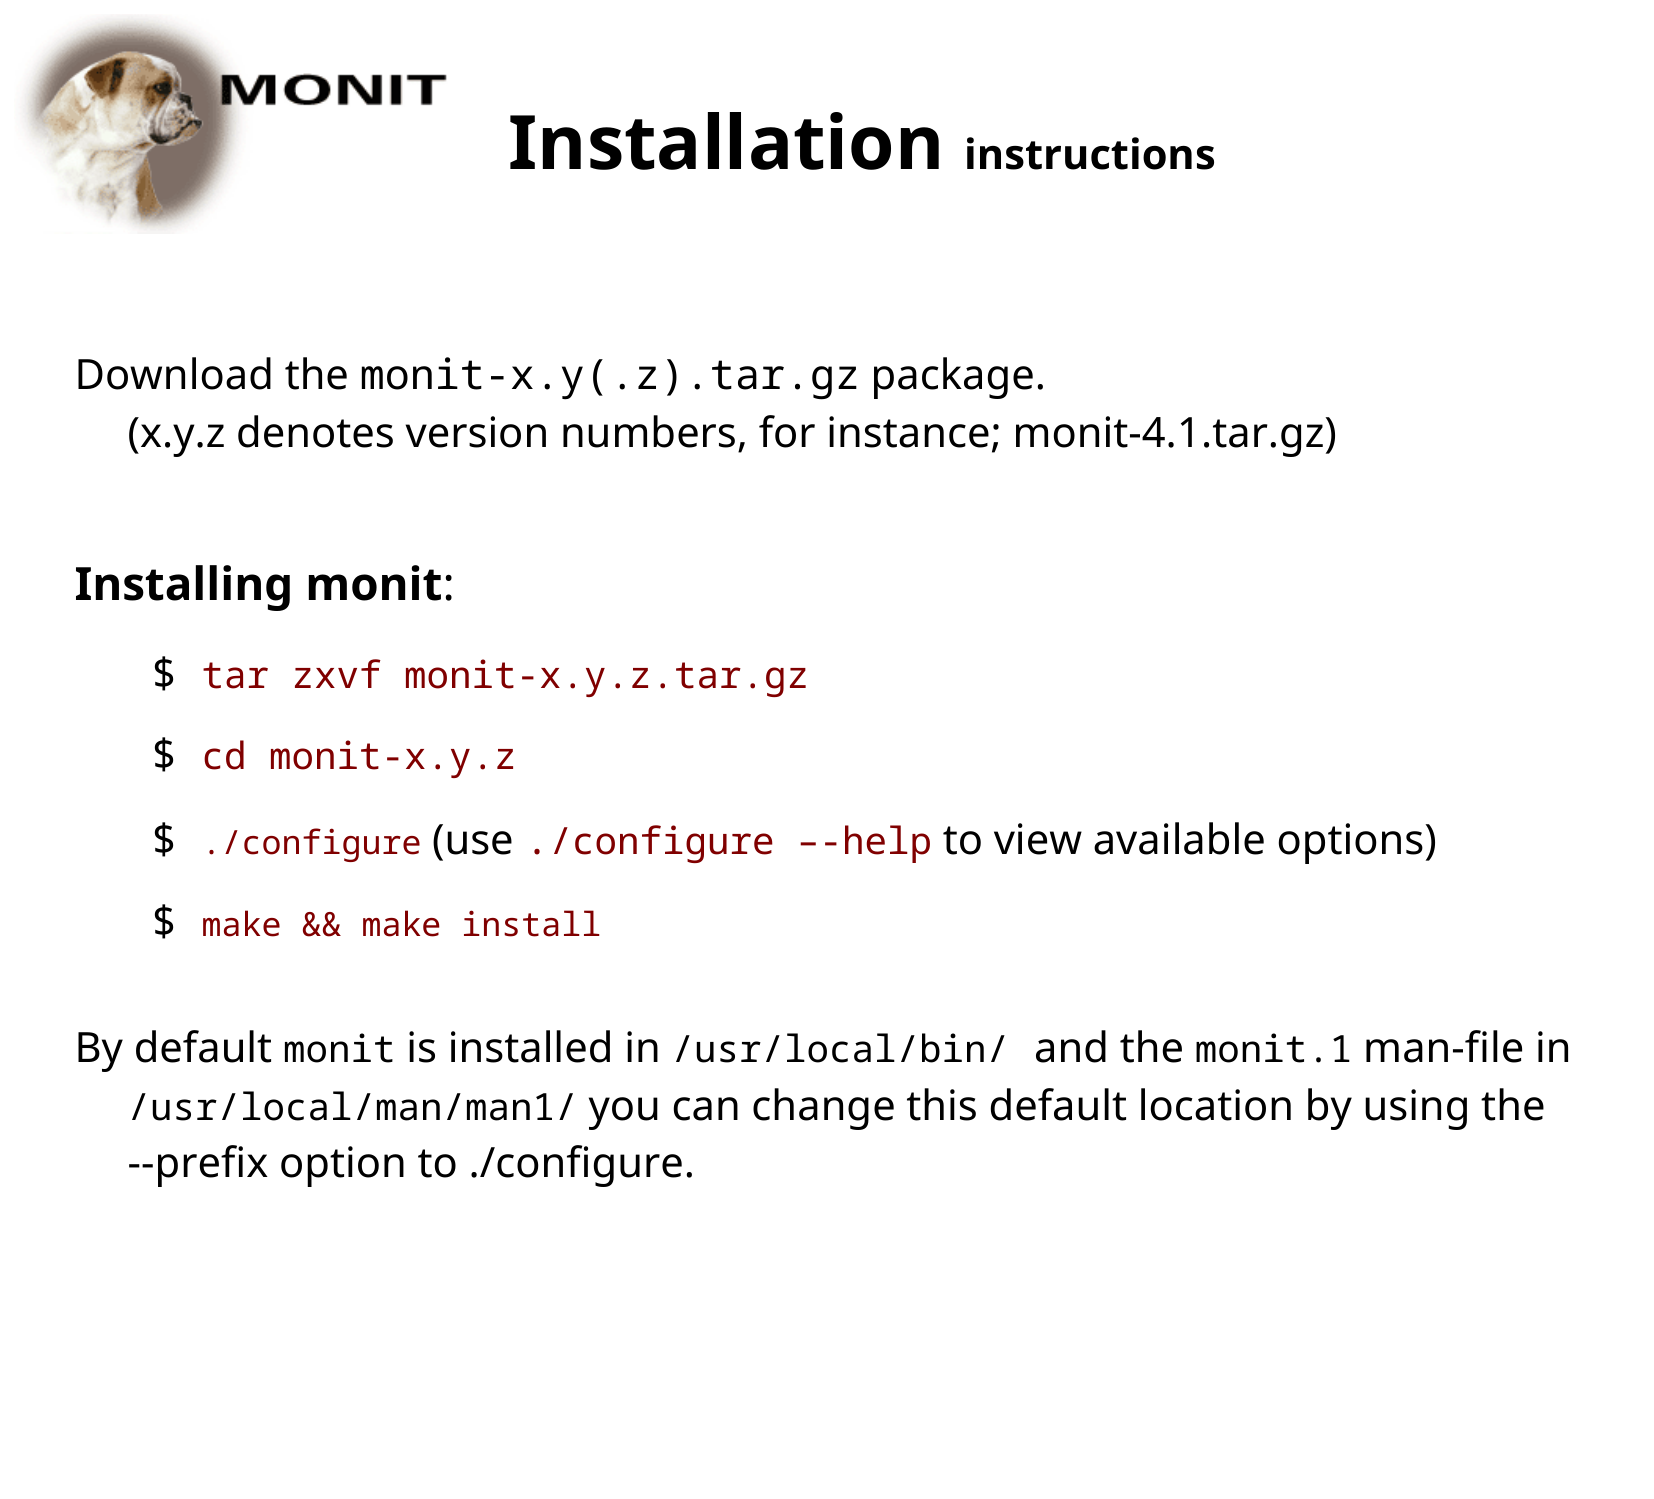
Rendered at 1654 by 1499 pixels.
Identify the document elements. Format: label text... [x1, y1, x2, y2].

list Download the monit-x.y(.z).tar.gz package. (x.y.z denotes version numbers, for instance; monit-4.1.tar.gz) Installing monit: $ tar zxvf monit-x.y.z.tar.gz $ cd monit-x.y.z $ ./configure (use ./configure –-help to view available options) $ make && make install By default monit is installed in /usr/local/bin/ and the monit.1 man-file in /usr/local/man/man1/ you can change this default location by using the --prefix option to ./configure. [57, 344, 1653, 1417]
title Installation instructions [508, 71, 1172, 209]
picture [14, 14, 448, 234]
